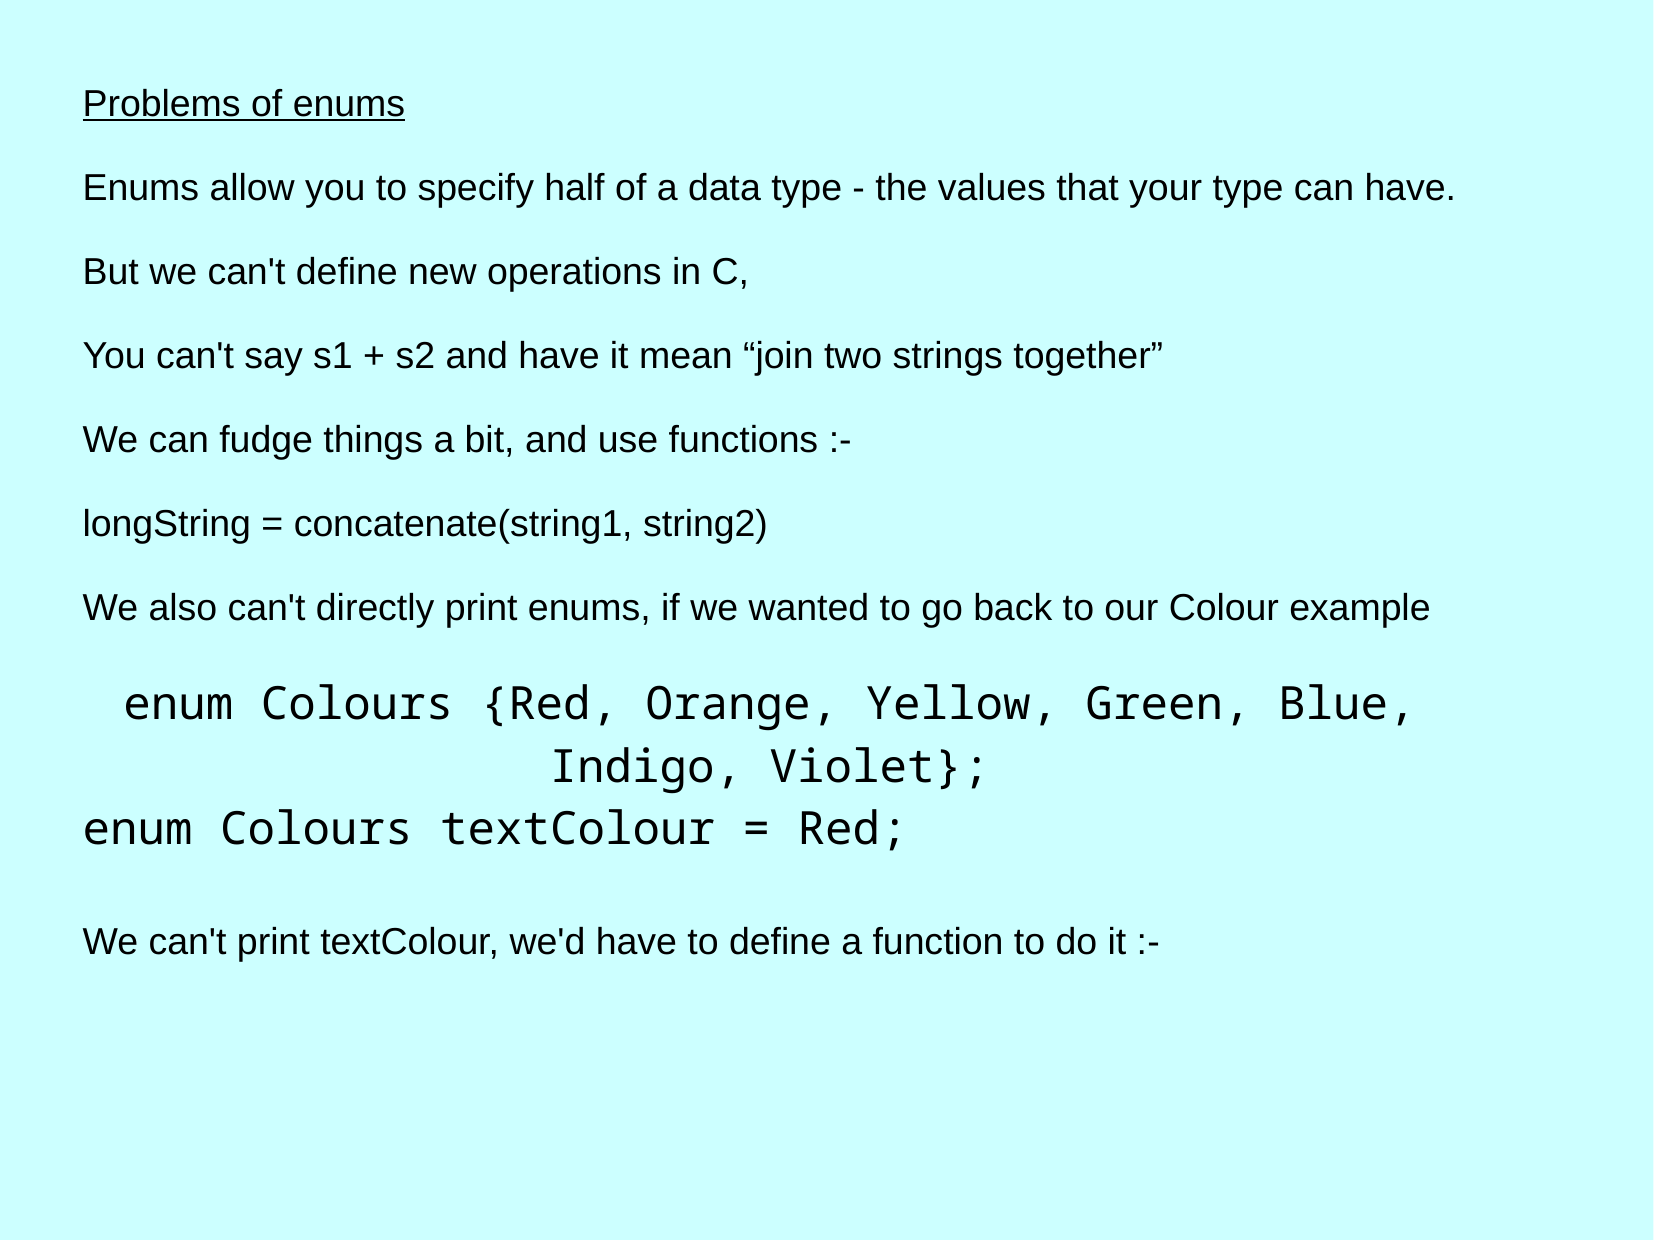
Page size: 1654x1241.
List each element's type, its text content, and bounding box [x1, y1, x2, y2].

subtitle Problems of enums Enums allow you to specify half of a data type - the values that your type can have. But we can't define new operations in C, You can't say s1 + s2 and have it mean “join two strings together” We can fudge things a bit, and use functions :- longString = concatenate(string1, string2) We also can't directly print enums, if we wanted to go back to our Colour example enum Colours {Red, Orange, Yellow, Green, Blue, Indigo, Violet}; enum Colours textColour = Red; We can't print textColour, we'd have to define a function to do it :- [82, 82, 1583, 1158]
